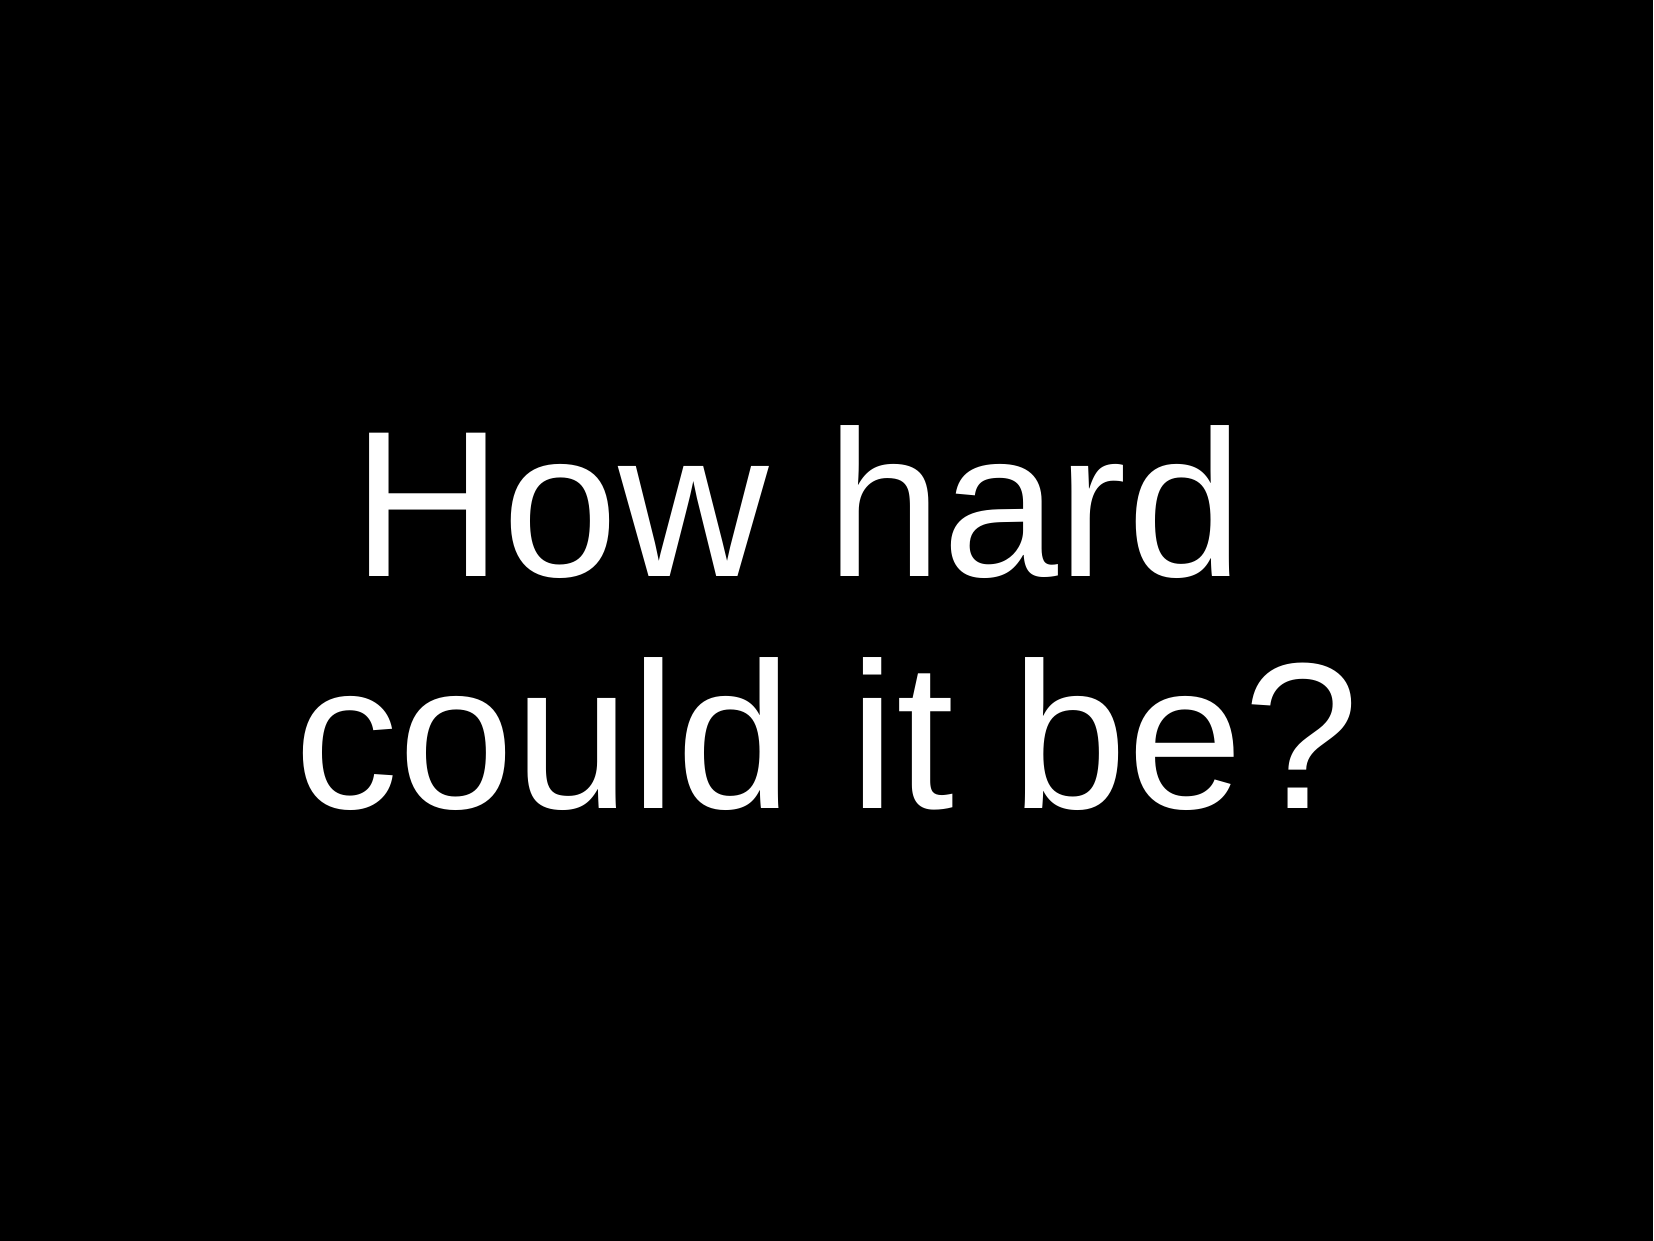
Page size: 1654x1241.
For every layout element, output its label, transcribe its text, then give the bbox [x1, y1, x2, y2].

title How hard could it be? [82, 101, 1571, 1140]
